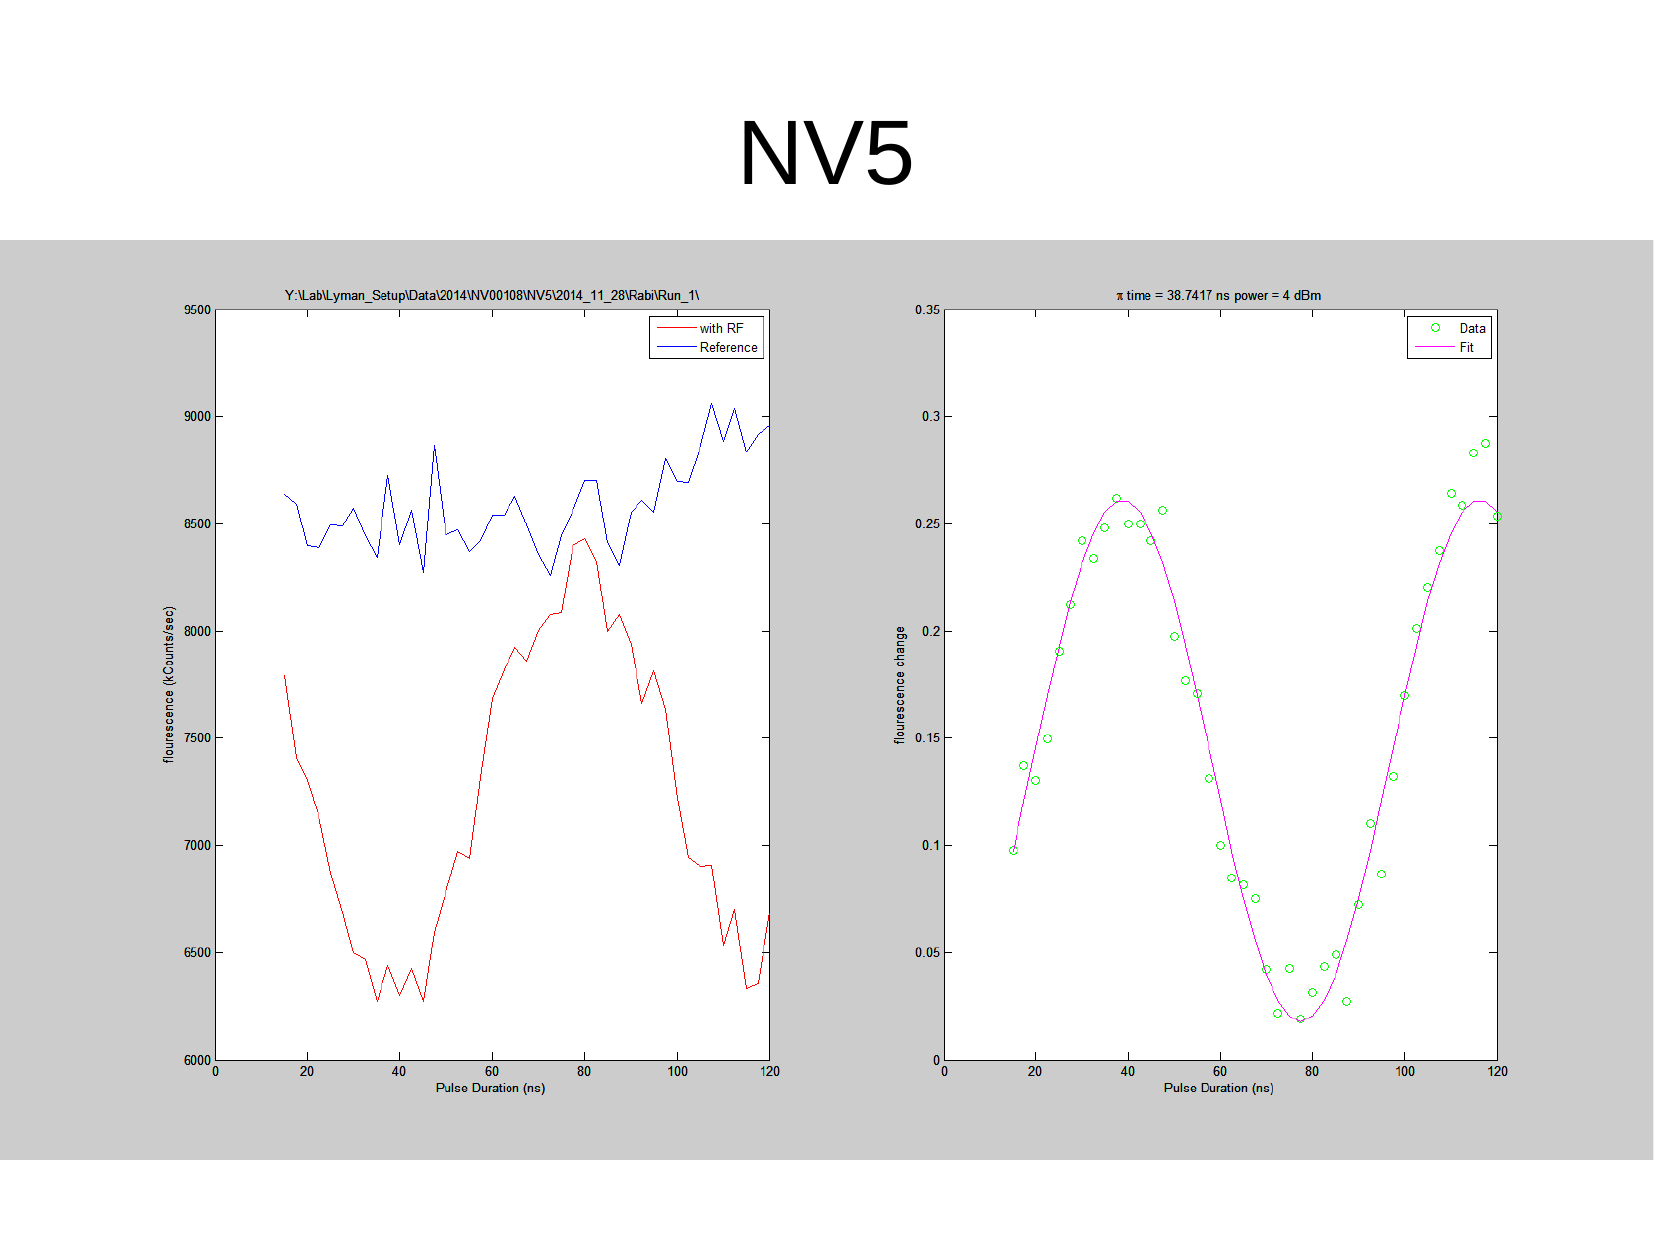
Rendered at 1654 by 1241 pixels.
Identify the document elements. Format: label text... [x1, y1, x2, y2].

title NV5 [82, 49, 1571, 239]
picture [0, 239, 1654, 1160]
